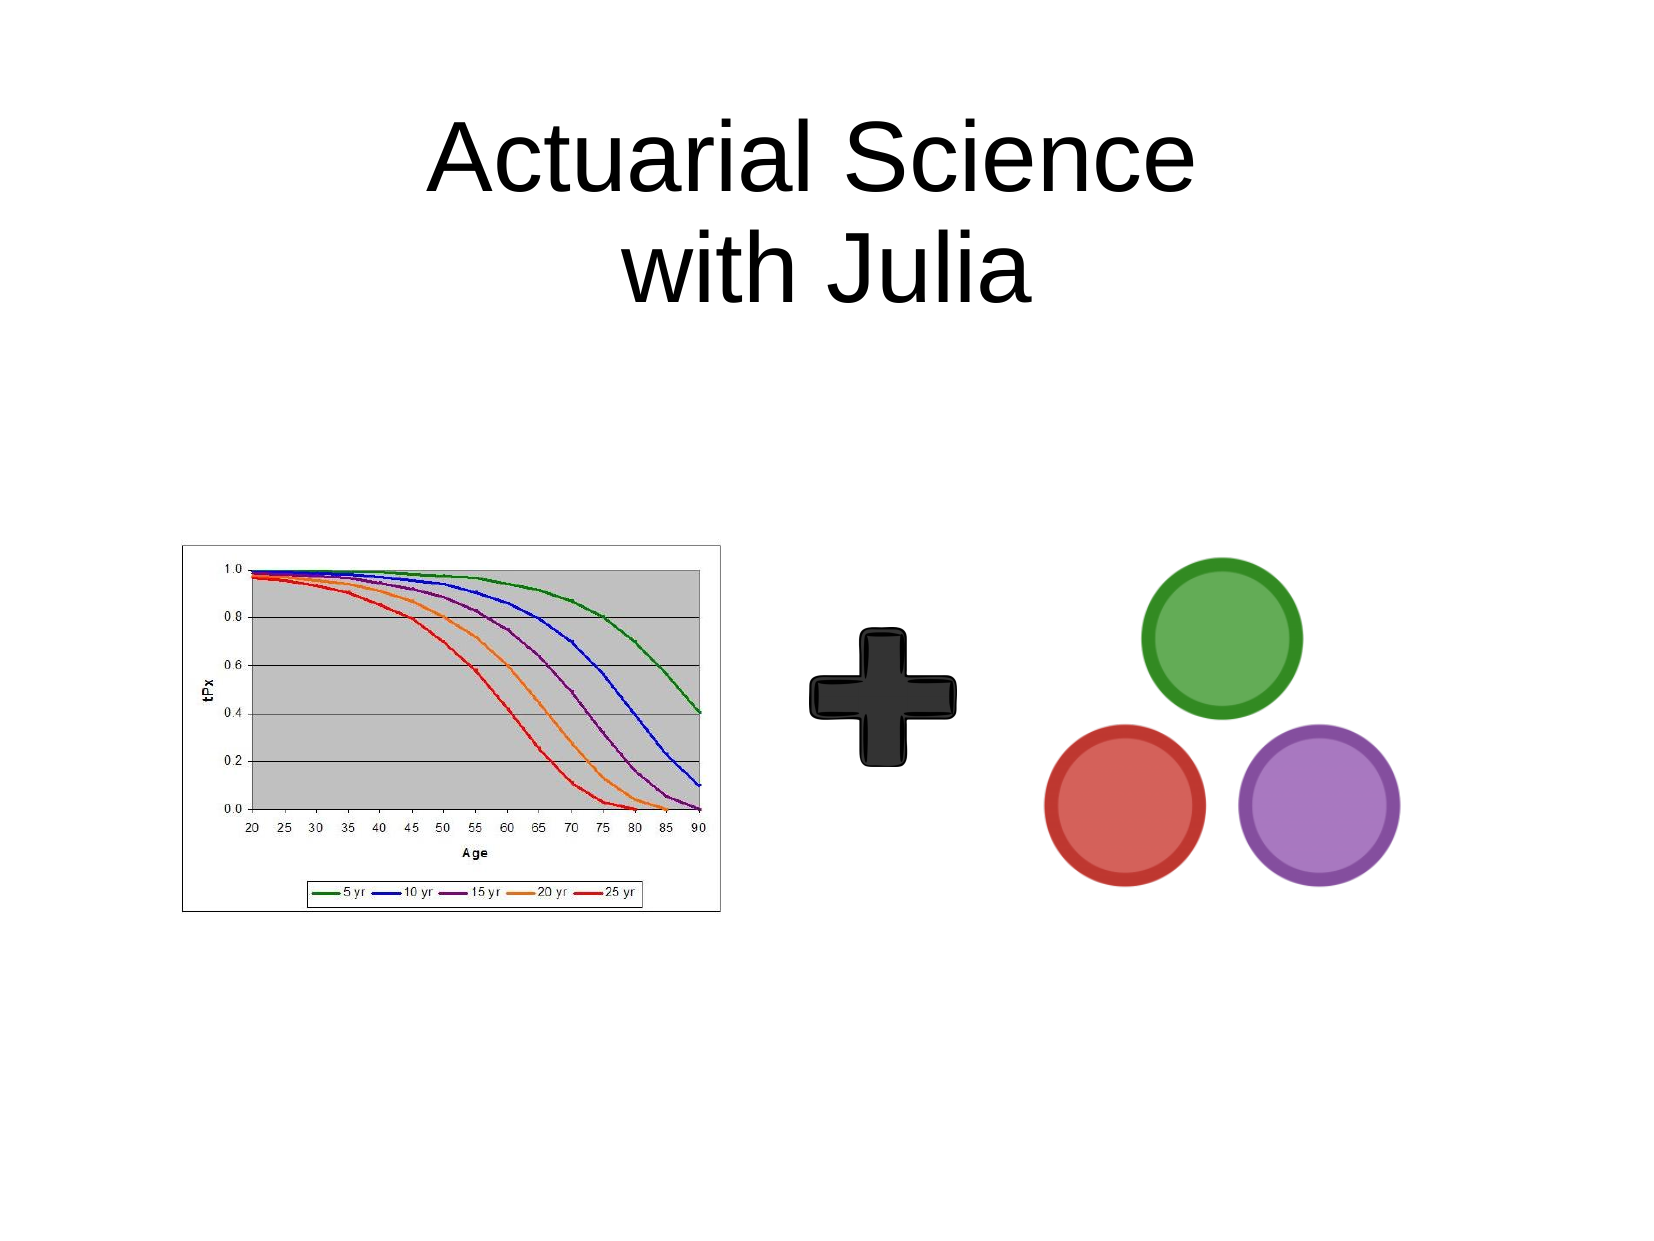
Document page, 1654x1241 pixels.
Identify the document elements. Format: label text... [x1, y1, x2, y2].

title Actuarial Science with Julia [82, 49, 1571, 376]
picture [809, 627, 957, 767]
picture [181, 539, 721, 916]
picture [1005, 509, 1435, 940]
